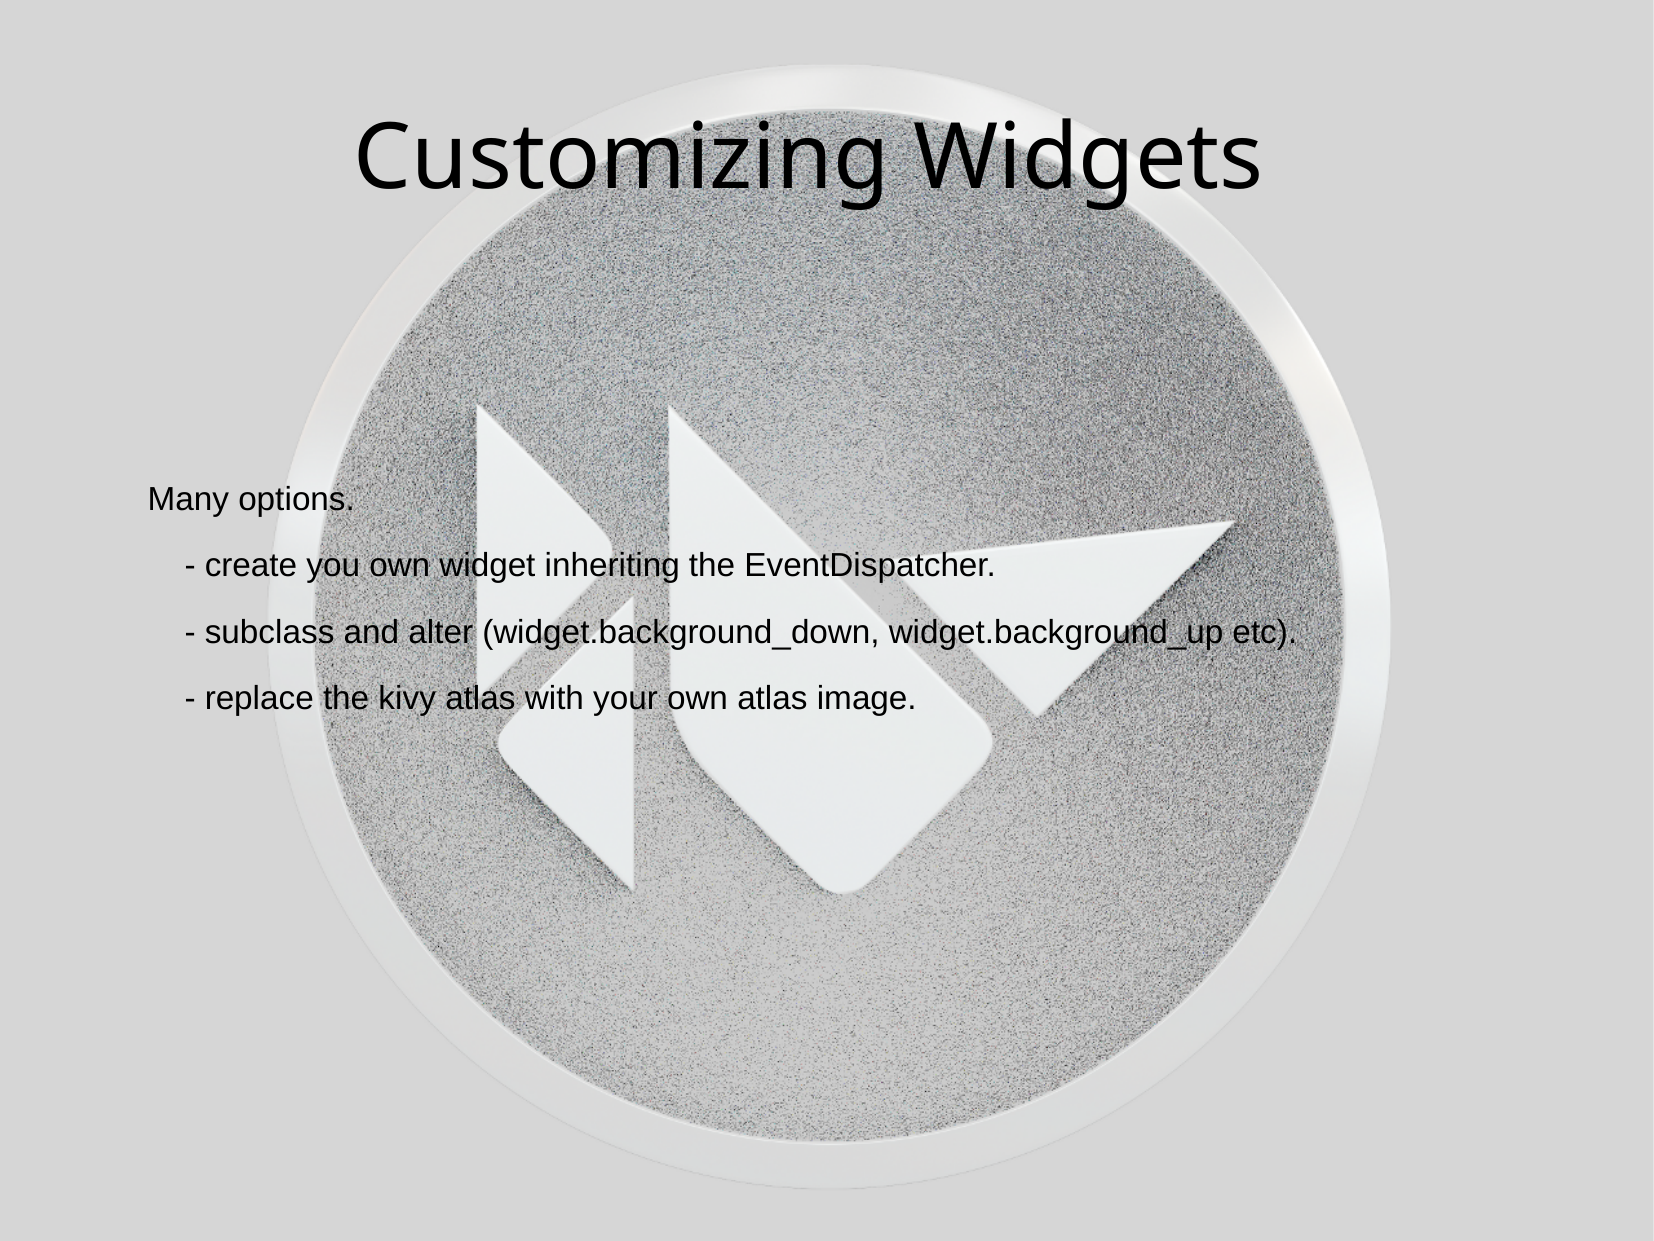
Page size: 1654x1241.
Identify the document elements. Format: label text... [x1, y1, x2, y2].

title Customizing Widgets [82, 49, 1536, 257]
picture [0, 0, 1654, 1241]
list Many options. - create you own widget inheriting the EventDispatcher. - subclass and alter (widget.background_down, widget.background_up etc). - replace the kivy atlas with your own atlas image. [147, 413, 1536, 719]
